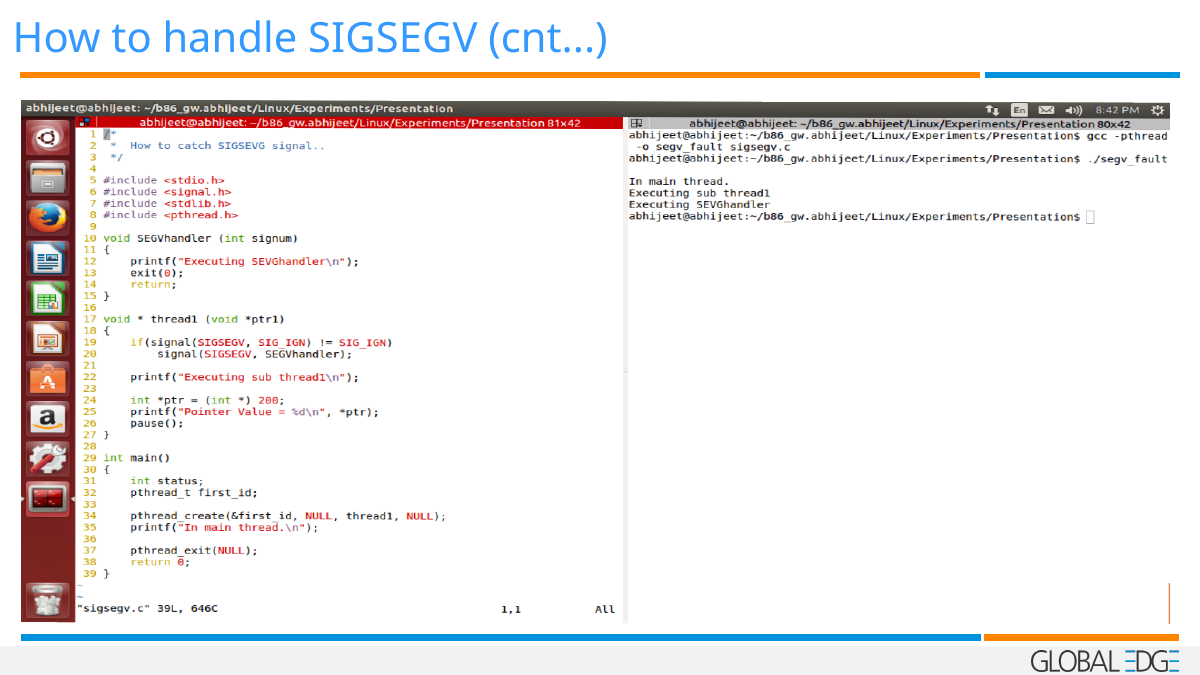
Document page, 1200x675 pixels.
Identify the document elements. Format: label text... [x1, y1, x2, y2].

picture [20, 99, 1170, 624]
title How to handle SIGSEGV (cnt...) [12, 9, 1088, 63]
picture [1031, 650, 1179, 672]
